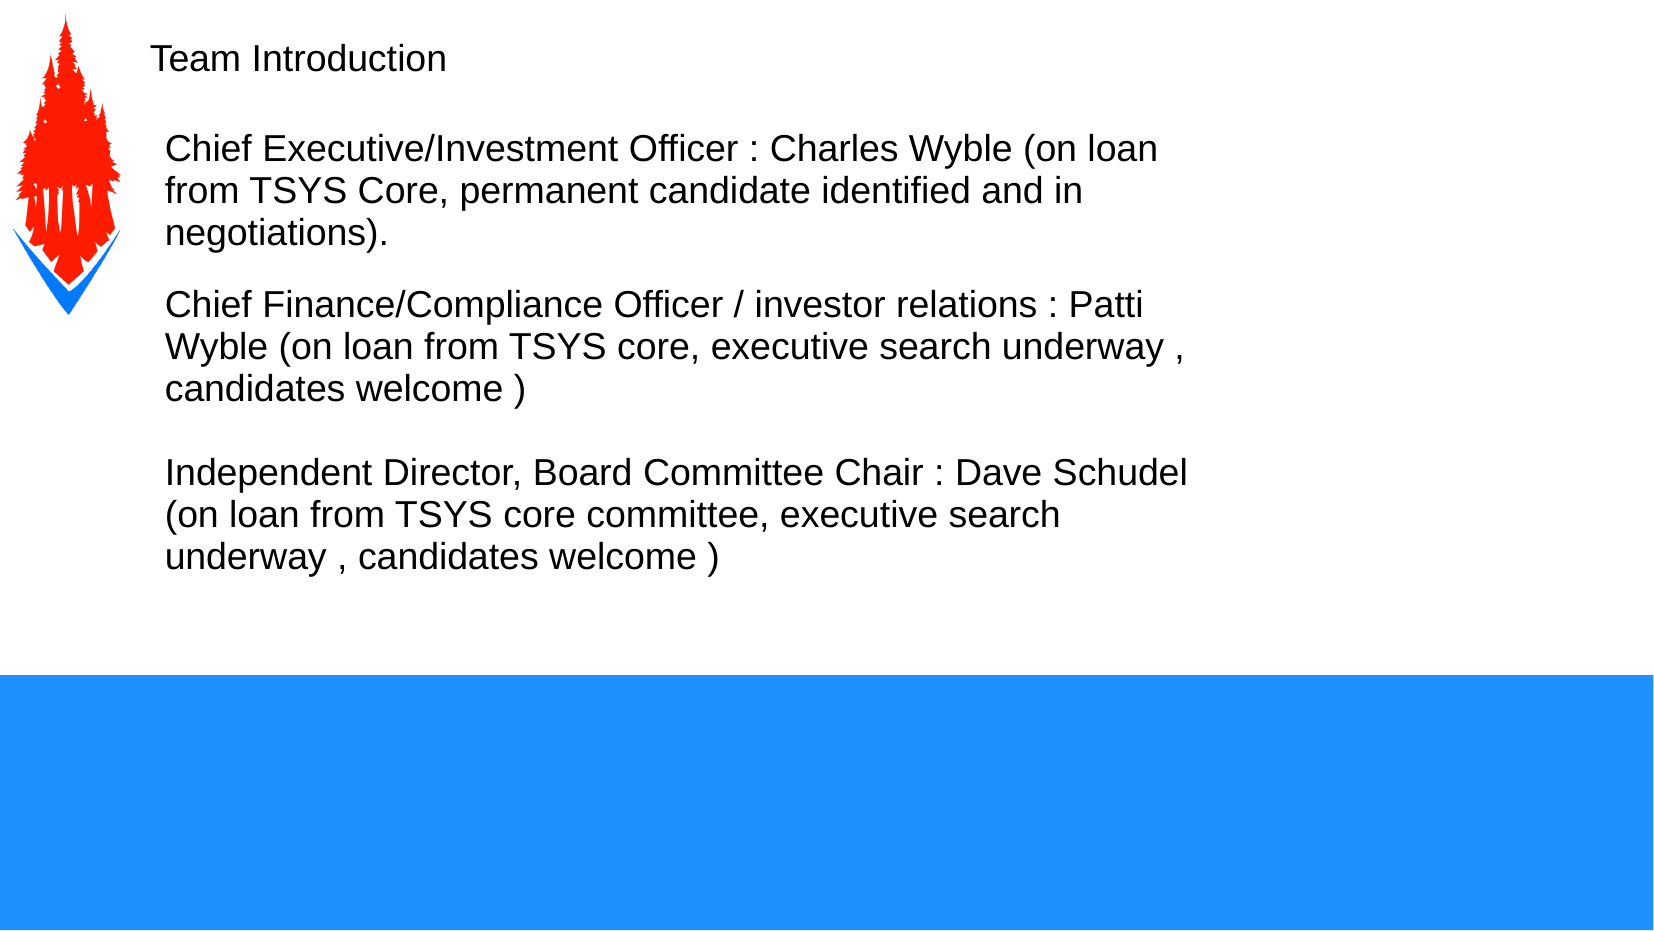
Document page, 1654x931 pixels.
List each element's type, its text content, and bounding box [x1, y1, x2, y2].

text_box Independent Director, Board Committee Chair : Dave Schudel (on loan from TSYS core committee, executive search underway , candidates welcome ) [150, 444, 1216, 586]
picture [13, 14, 121, 316]
text_box [0, 675, 1654, 931]
text_box Team Introduction [135, 30, 1201, 91]
text_box Chief Executive/Investment Officer : Charles Wyble (on loan from TSYS Core, permanent candidate identified and in negotiations). [150, 120, 1216, 261]
text_box Chief Finance/Compliance Officer / investor relations : Patti Wyble (on loan from TSYS core, executive search underway , candidates welcome ) [150, 276, 1216, 417]
